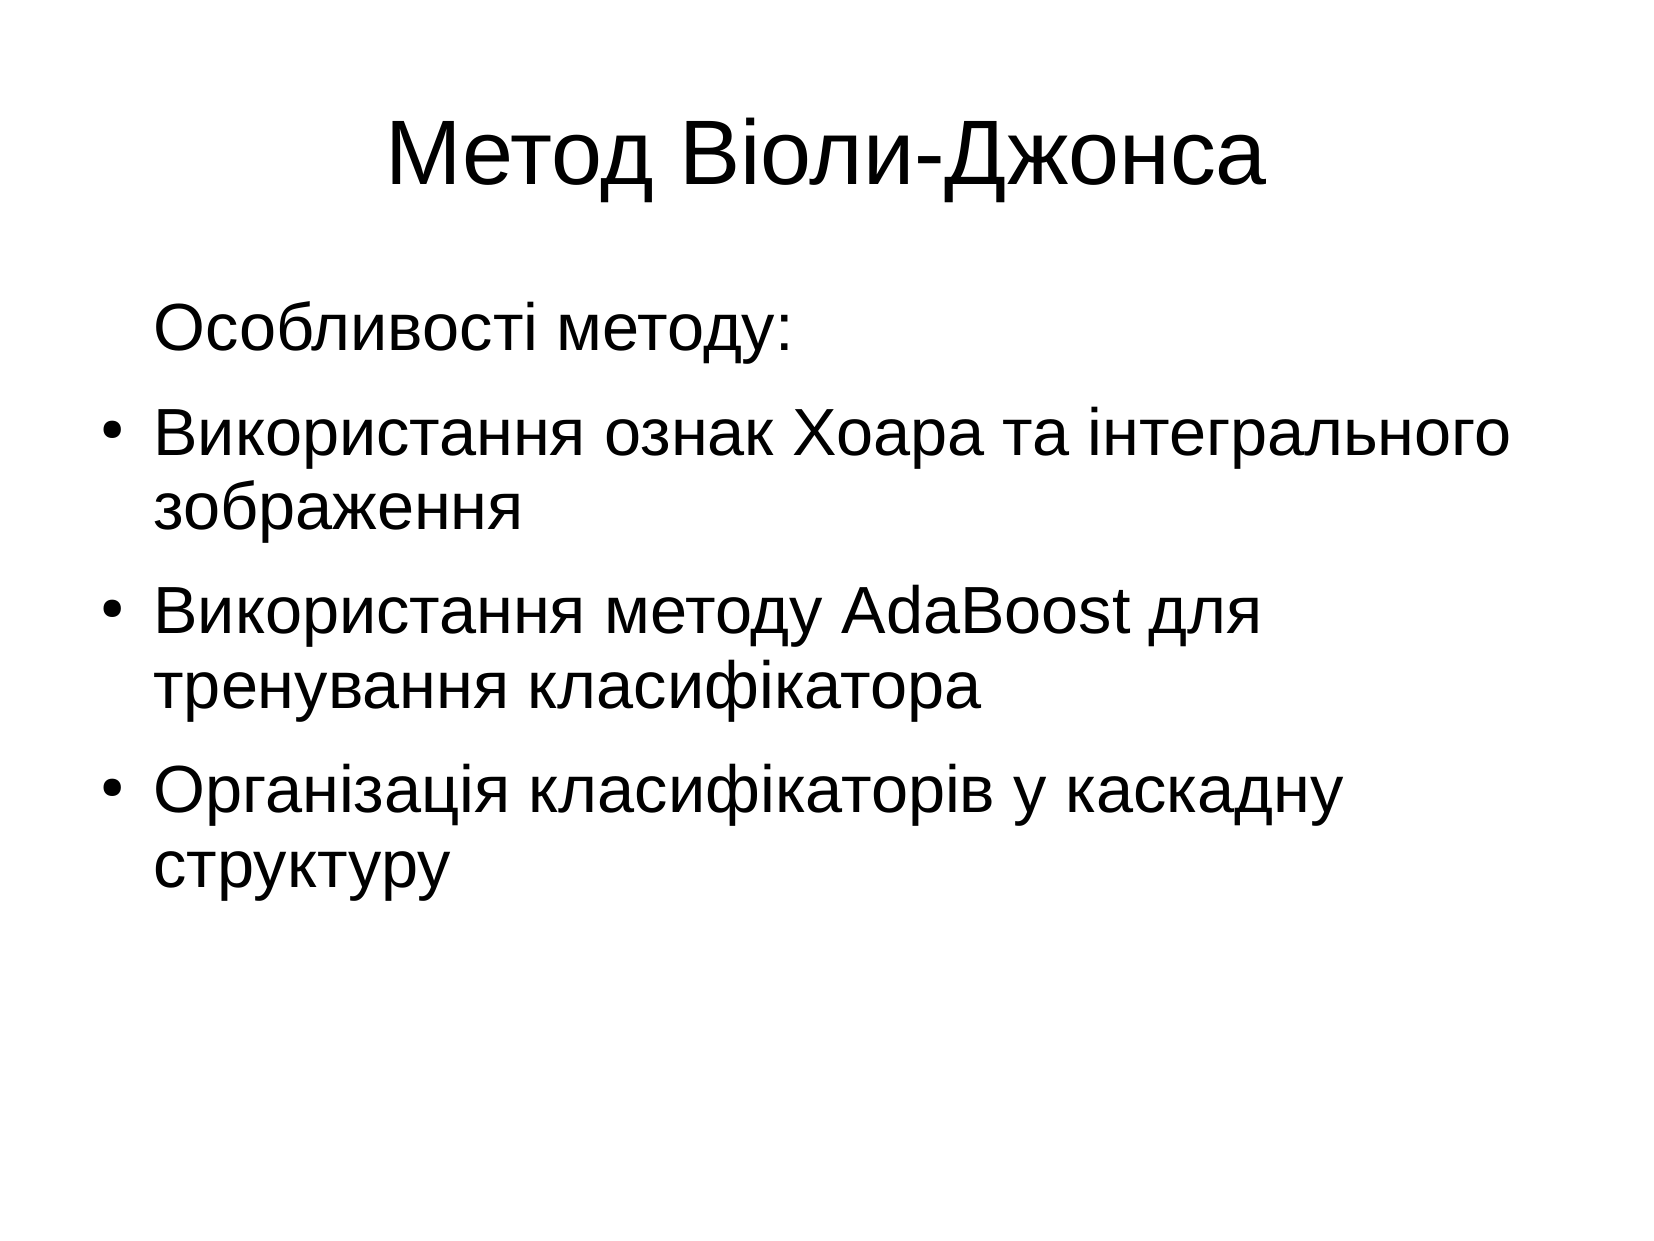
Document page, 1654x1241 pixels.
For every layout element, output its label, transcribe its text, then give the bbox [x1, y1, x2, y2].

list Особливості методу: Використання ознак Хоара та інтегрального зображення Використання методу AdaBoost для тренування класифікатора Організація класифікаторів у каскадну структуру [82, 290, 1538, 1010]
title Метод Віоли-Джонса [82, 49, 1571, 257]
